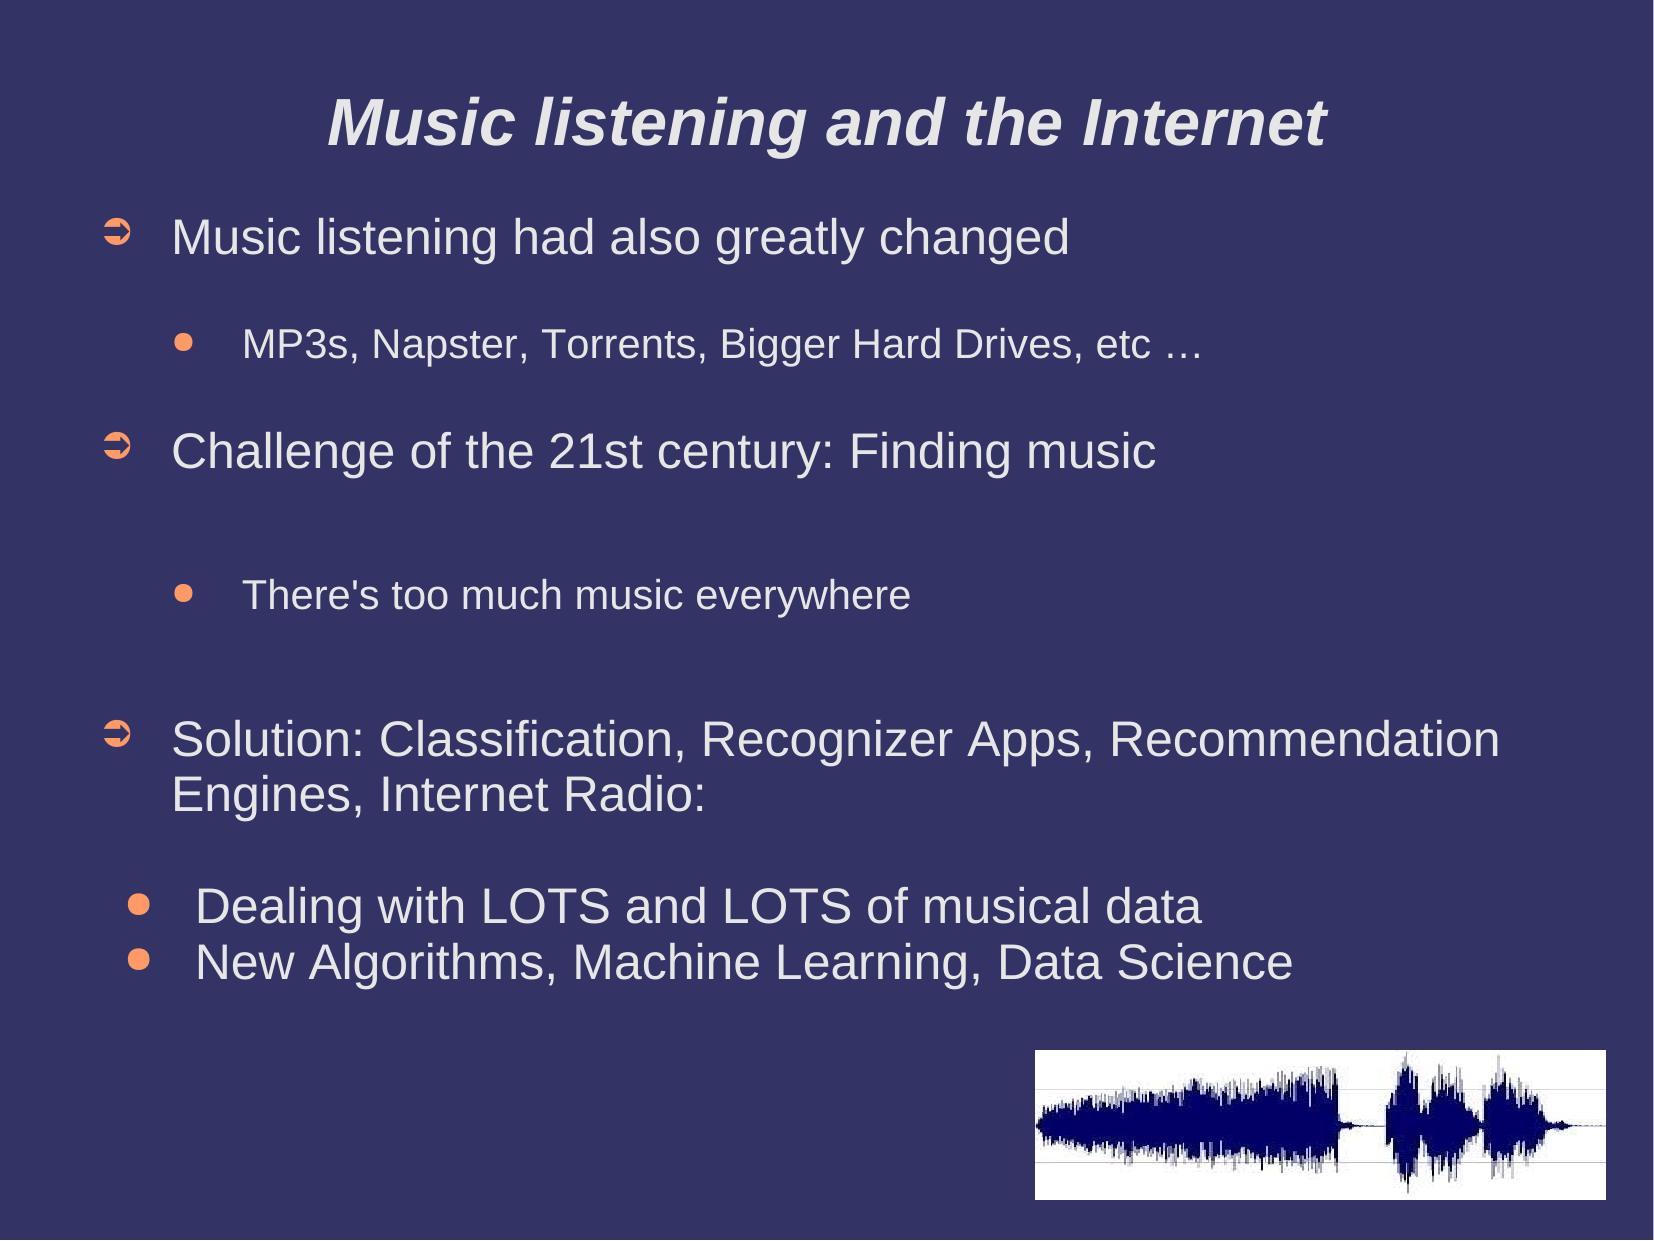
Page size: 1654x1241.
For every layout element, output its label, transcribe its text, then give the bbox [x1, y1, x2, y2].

picture [1035, 1050, 1606, 1200]
list Music listening had also greatly changed MP3s, Napster, Torrents, Bigger Hard Drives, etc … Challenge of the 21st century: Finding music There's too much music everywhere Solution: Classification, Recognizer Apps, Recommendation Engines, Internet Radio: Dealing with LOTS and LOTS of musical data New Algorithms, Machine Learning, Data Science [88, 209, 1568, 1108]
title Music listening and the Internet [121, 19, 1534, 209]
